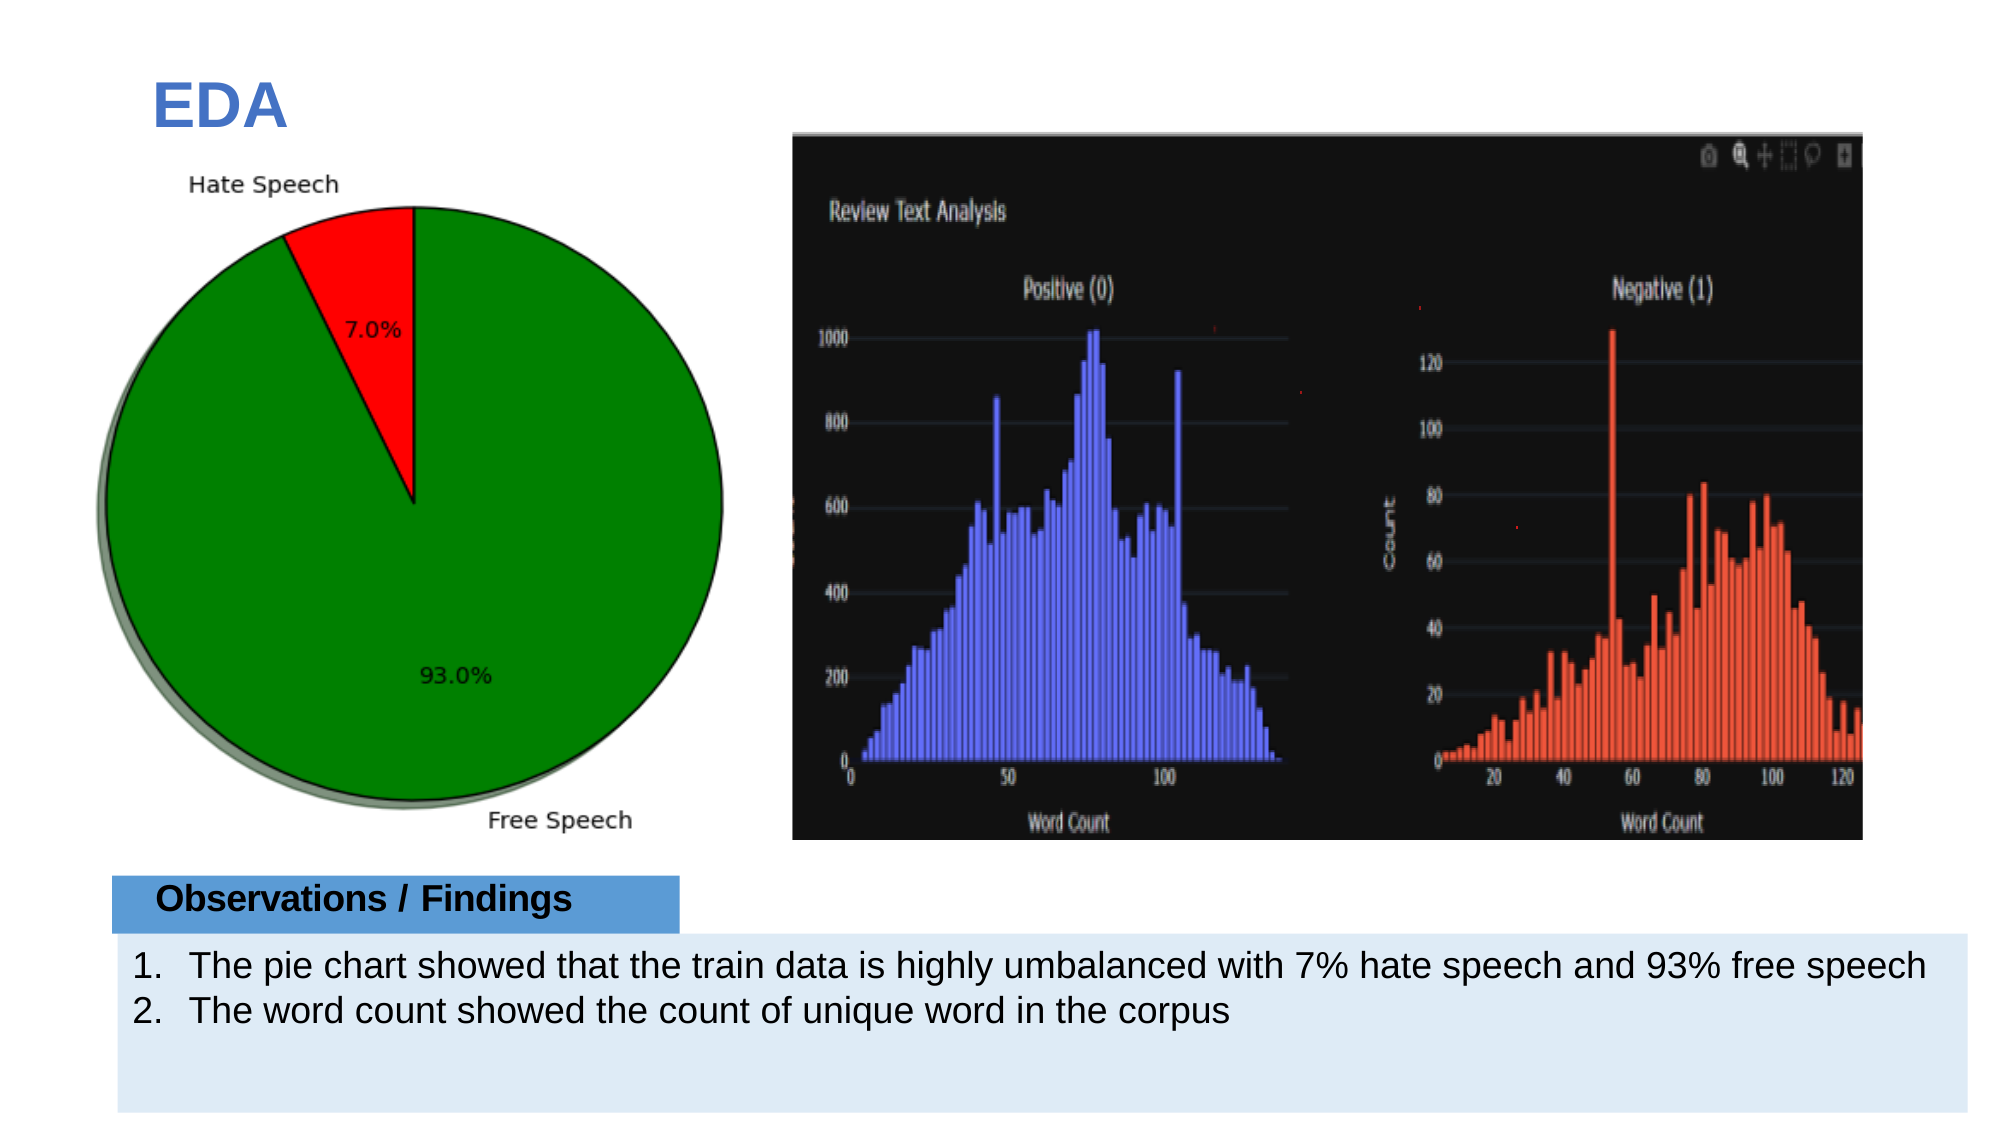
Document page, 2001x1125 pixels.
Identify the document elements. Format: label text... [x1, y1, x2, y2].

picture [86, 170, 741, 837]
picture [788, 131, 1863, 840]
title EDA [137, 59, 1863, 153]
text_box The pie chart showed that the train data is highly umbalanced with 7% hate speech and 93% free speech The word count showed the count of unique word in the corpus [117, 933, 1968, 1113]
text_box Observations / Findings [112, 875, 680, 934]
